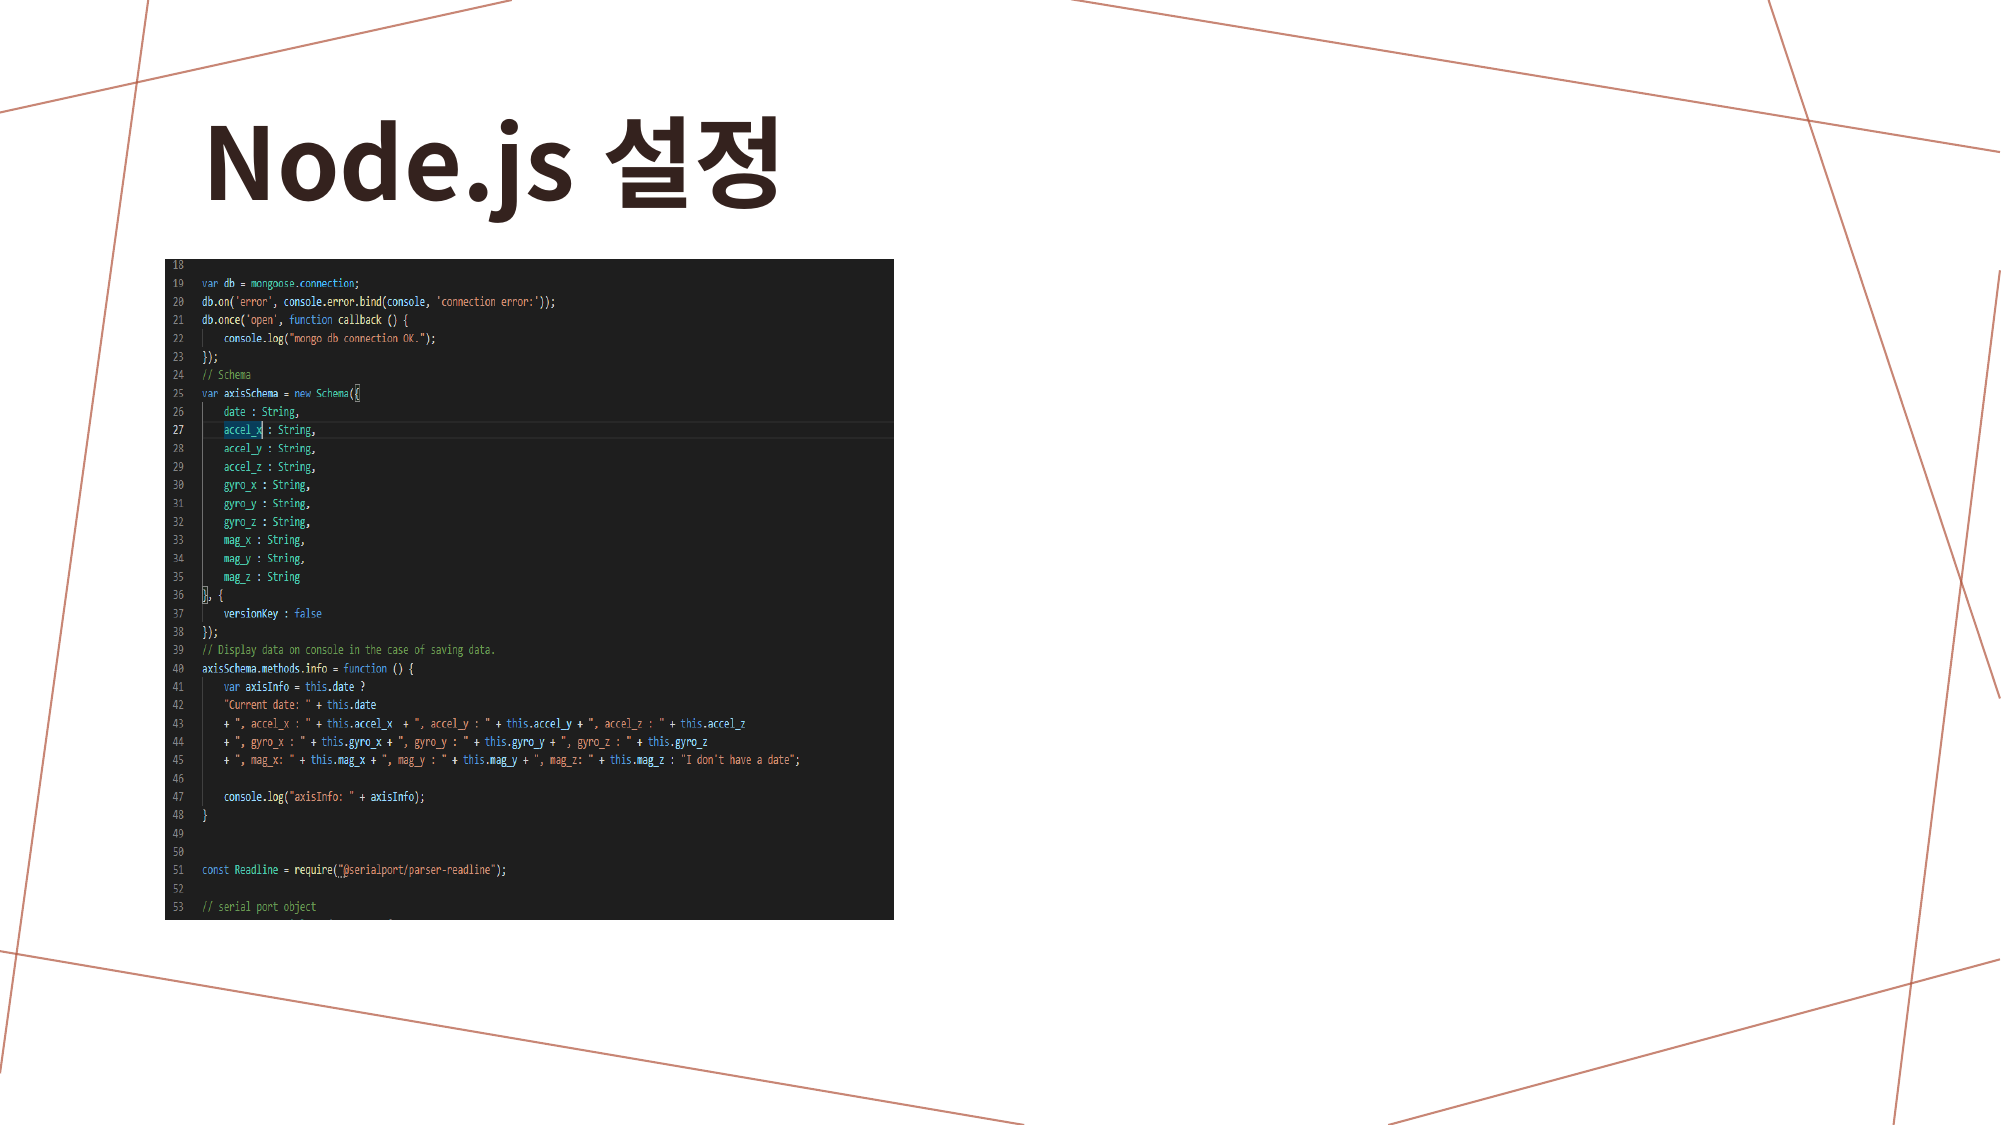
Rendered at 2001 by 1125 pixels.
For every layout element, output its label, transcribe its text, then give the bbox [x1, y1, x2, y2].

title Node.js 설정 [187, 87, 1813, 315]
picture [165, 259, 894, 920]
